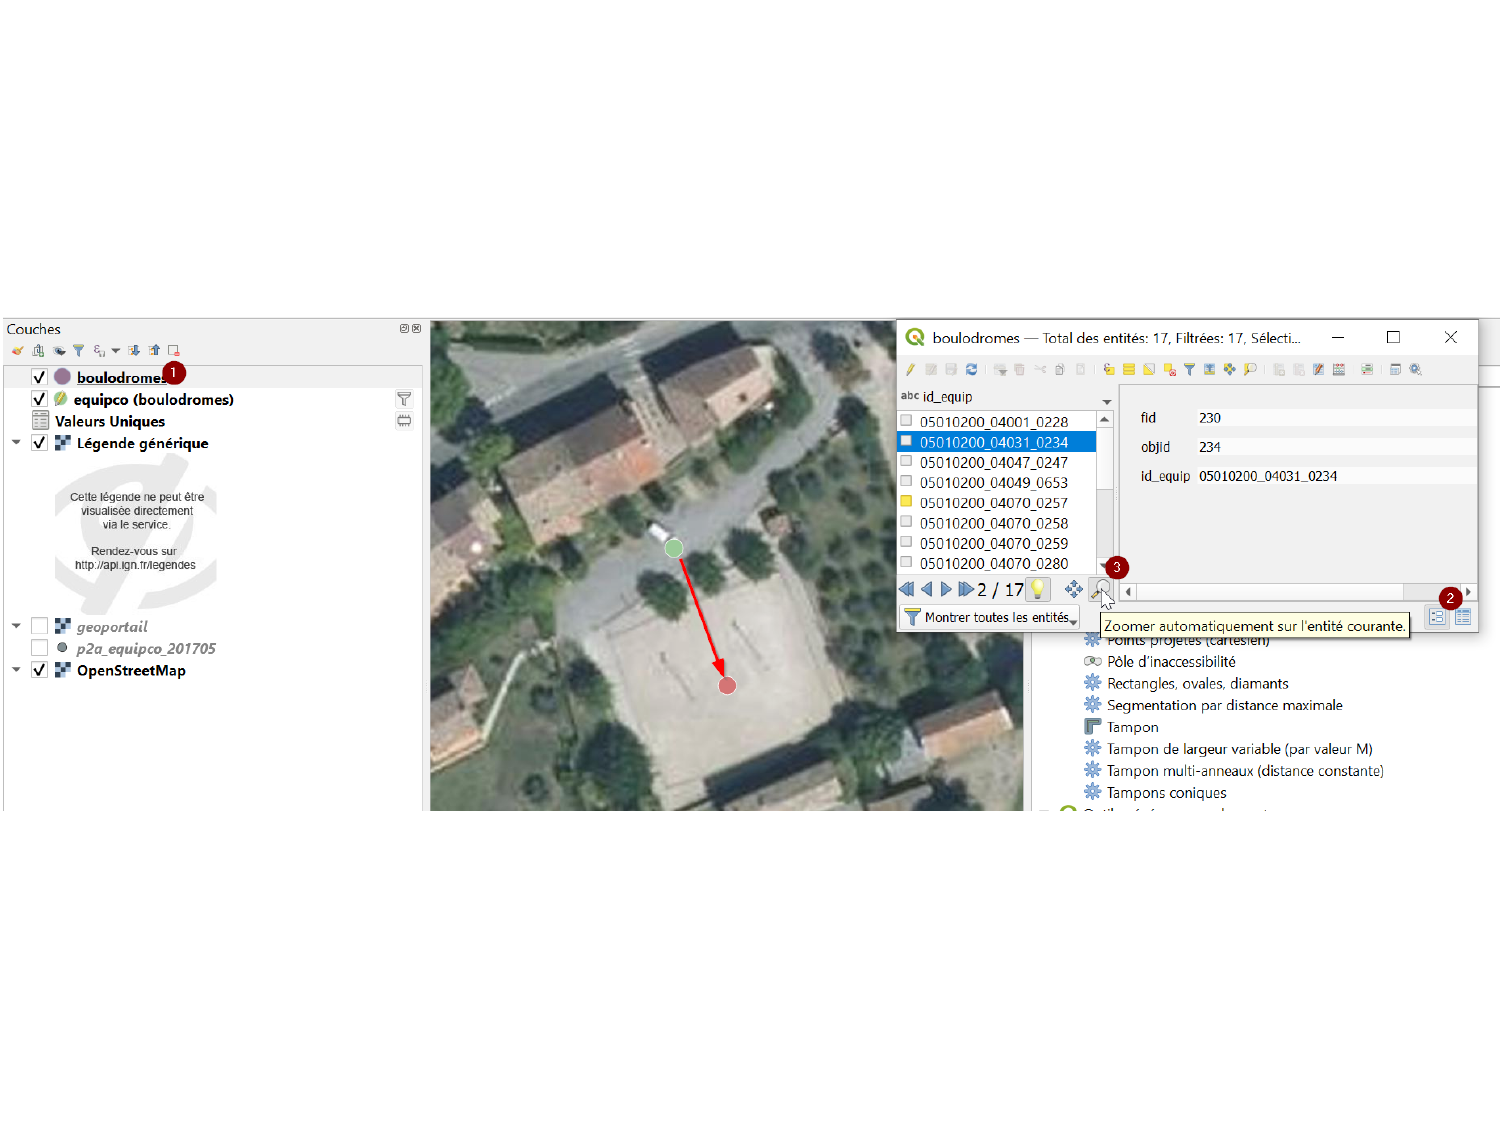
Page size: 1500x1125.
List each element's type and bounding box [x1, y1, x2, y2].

picture [3, 317, 1500, 811]
